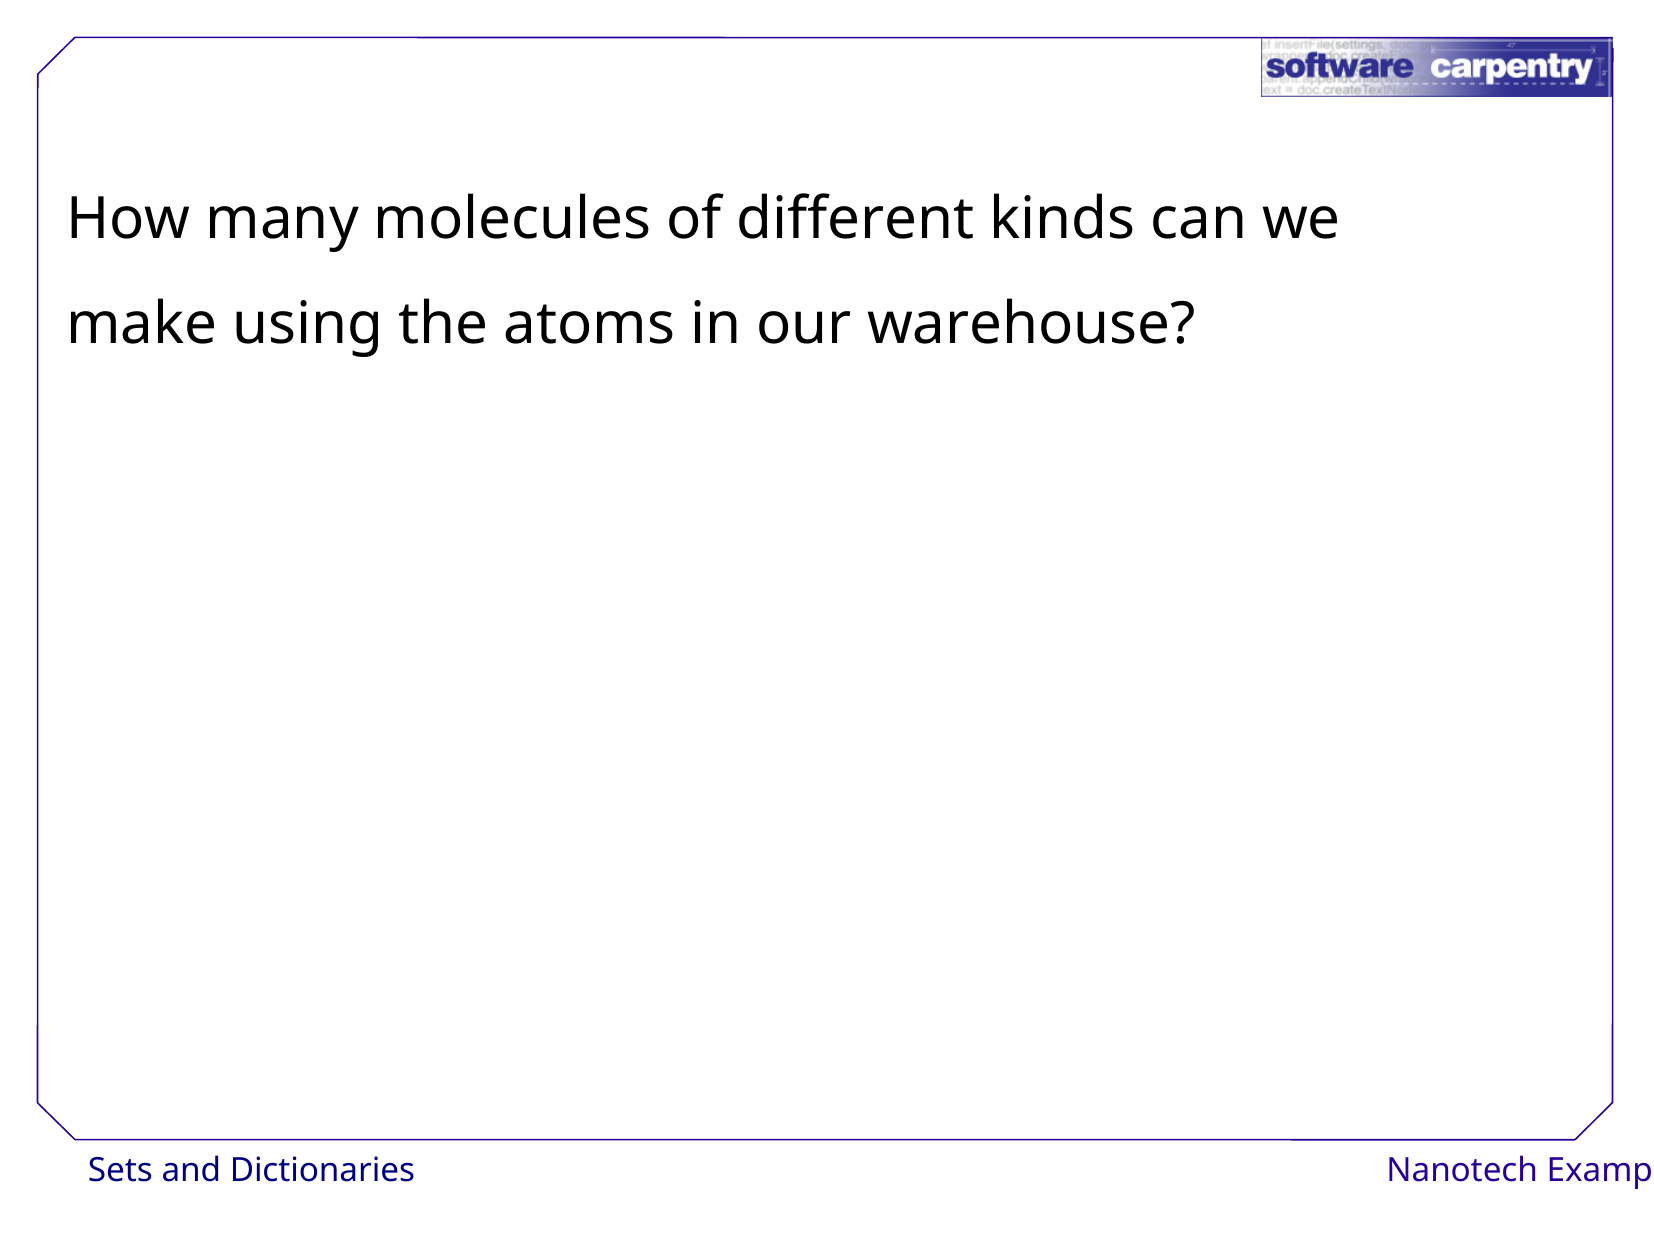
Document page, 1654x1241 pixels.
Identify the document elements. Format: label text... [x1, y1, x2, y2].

text_box How many molecules of different kinds can we make using the atoms in our warehouse? [51, 137, 1507, 364]
picture [1261, 39, 1613, 97]
